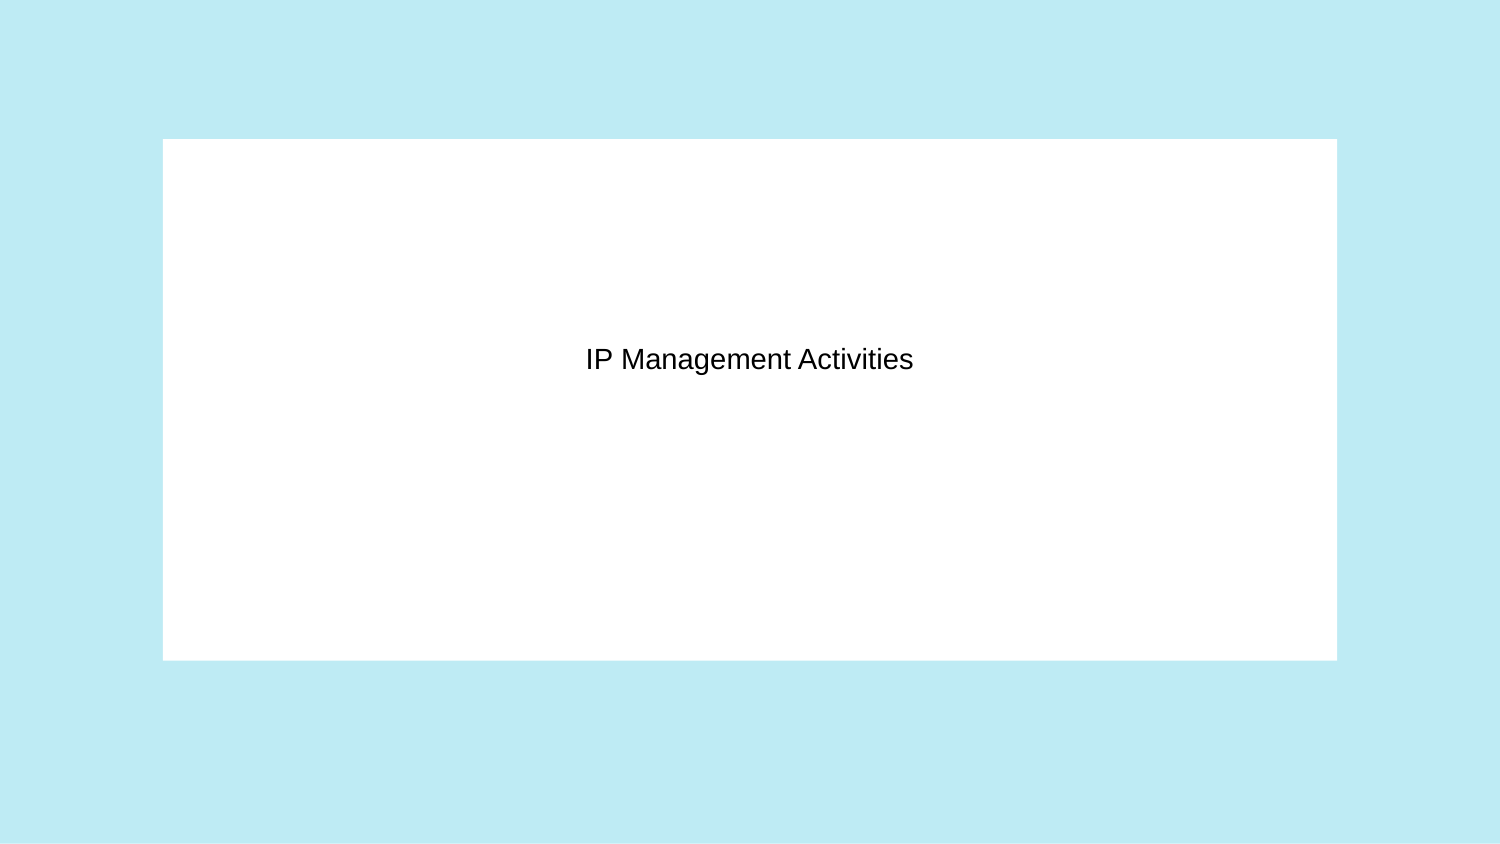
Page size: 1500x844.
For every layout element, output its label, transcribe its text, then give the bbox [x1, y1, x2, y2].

title IP Management Activities [263, 231, 1236, 489]
